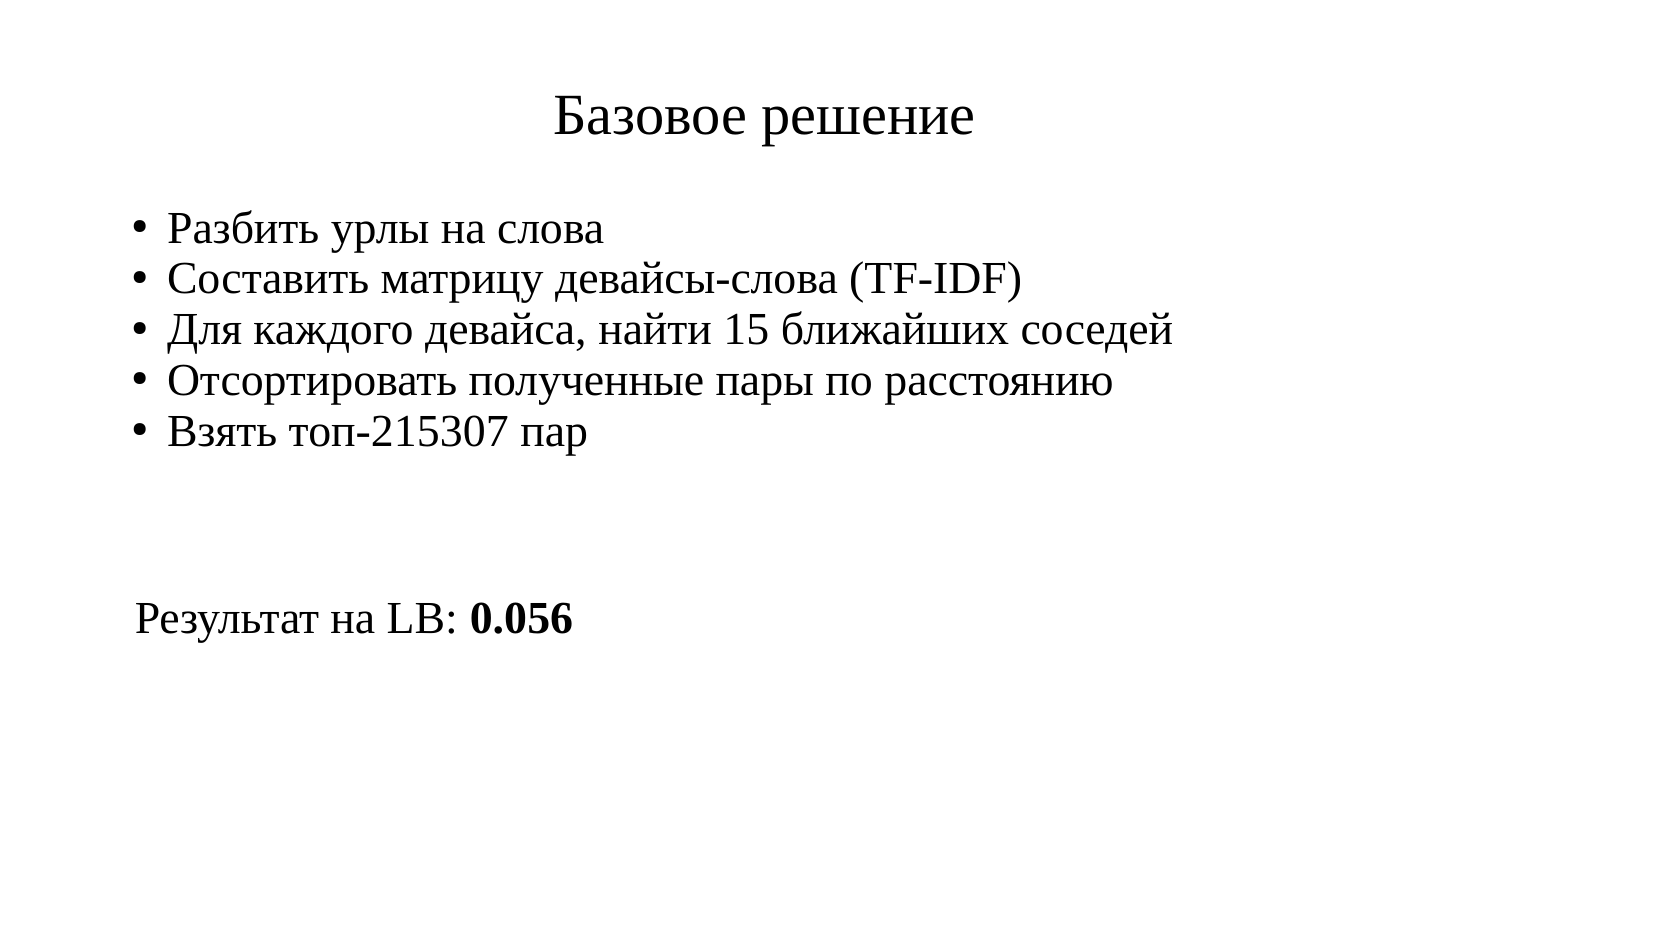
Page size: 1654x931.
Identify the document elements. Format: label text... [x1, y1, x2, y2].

text_box Разбить урлы на слова Составить матрицу девайсы-слова (TF-IDF) Для каждого девайса, найти 15 ближайших соседей Отсортировать полученные пары по расстоянию Взять топ-215307 пар [116, 195, 1188, 465]
text_box Результат на LB: 0.056 [120, 585, 589, 651]
text_box Базовое решение [538, 75, 991, 155]
